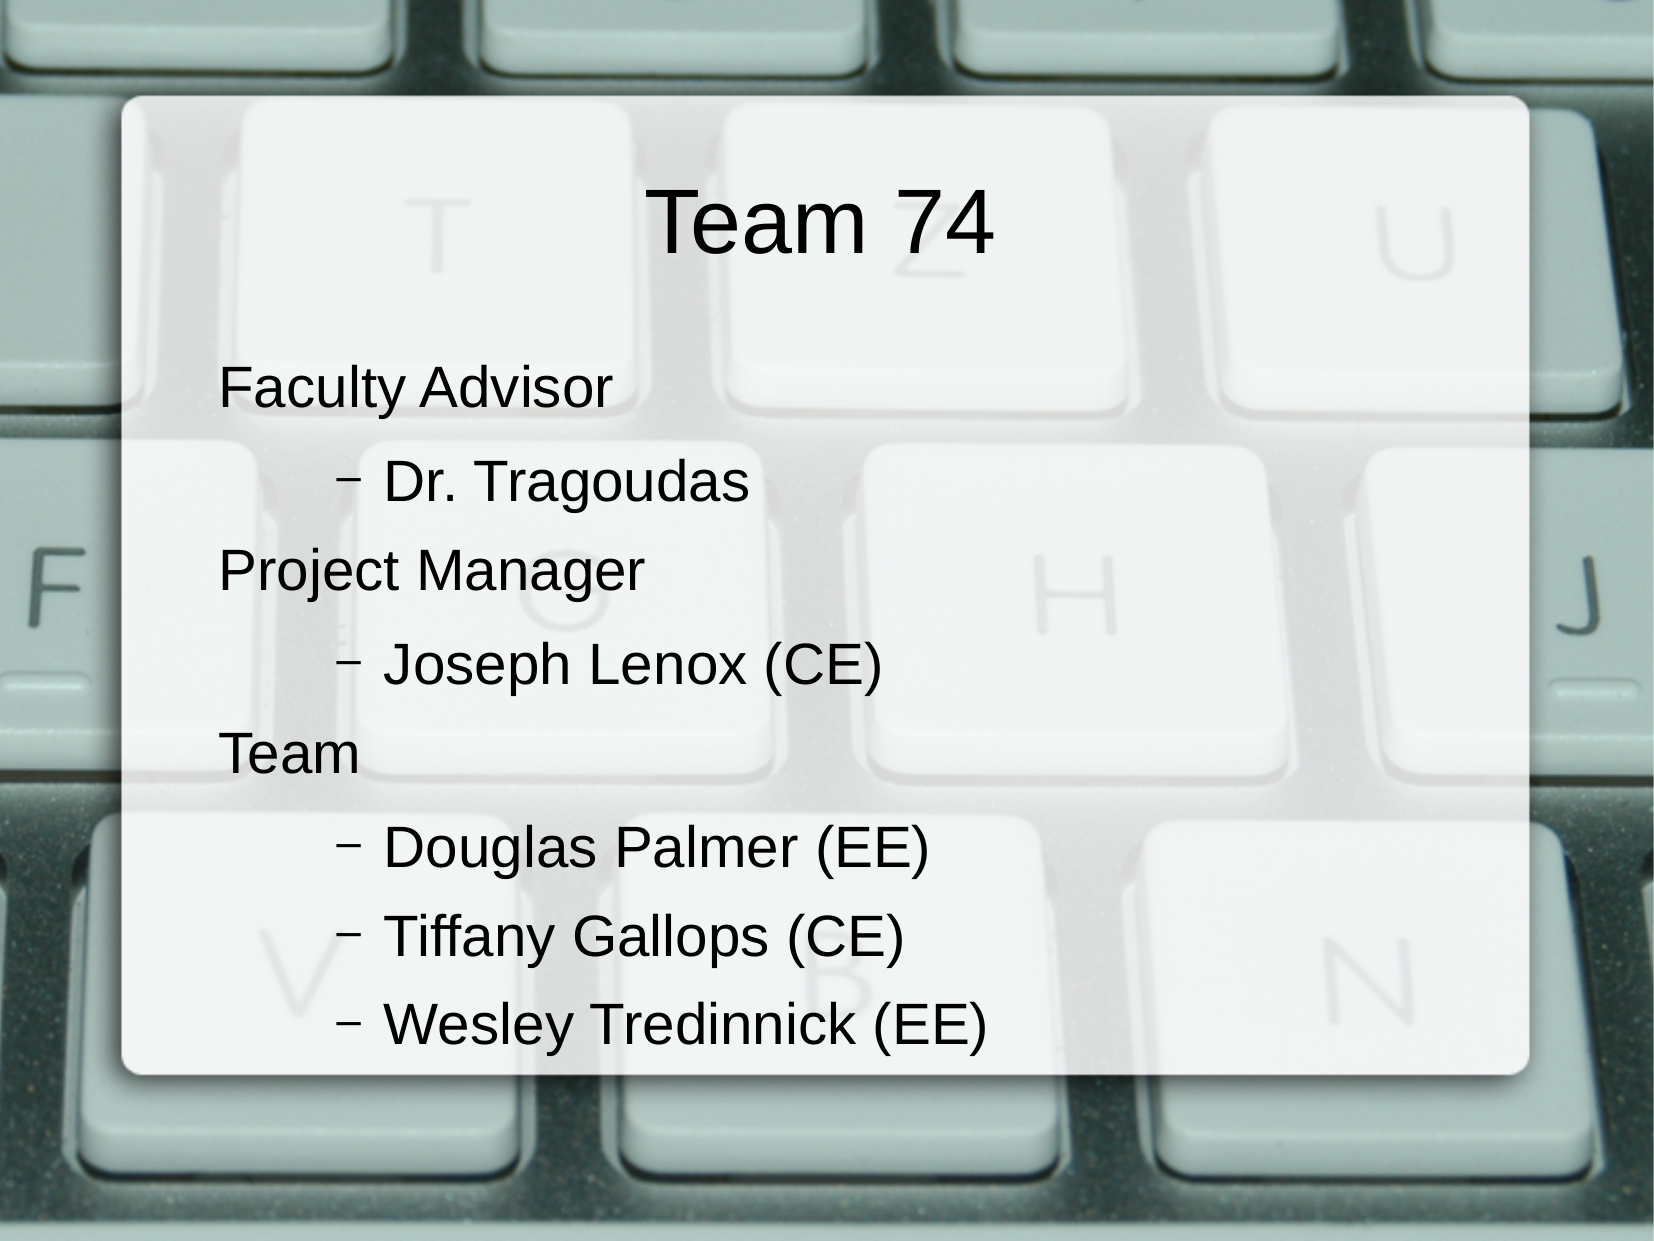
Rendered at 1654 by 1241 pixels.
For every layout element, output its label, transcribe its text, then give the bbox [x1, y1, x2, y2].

title Team 74 [135, 117, 1506, 325]
picture [0, 0, 1654, 1241]
list Faculty Advisor Dr. Tragoudas Project Manager Joseph Lenox (CE) Team Douglas Palmer (EE) Tiffany Gallops (CE) Wesley Tredinnick (EE) [147, 354, 1506, 1064]
